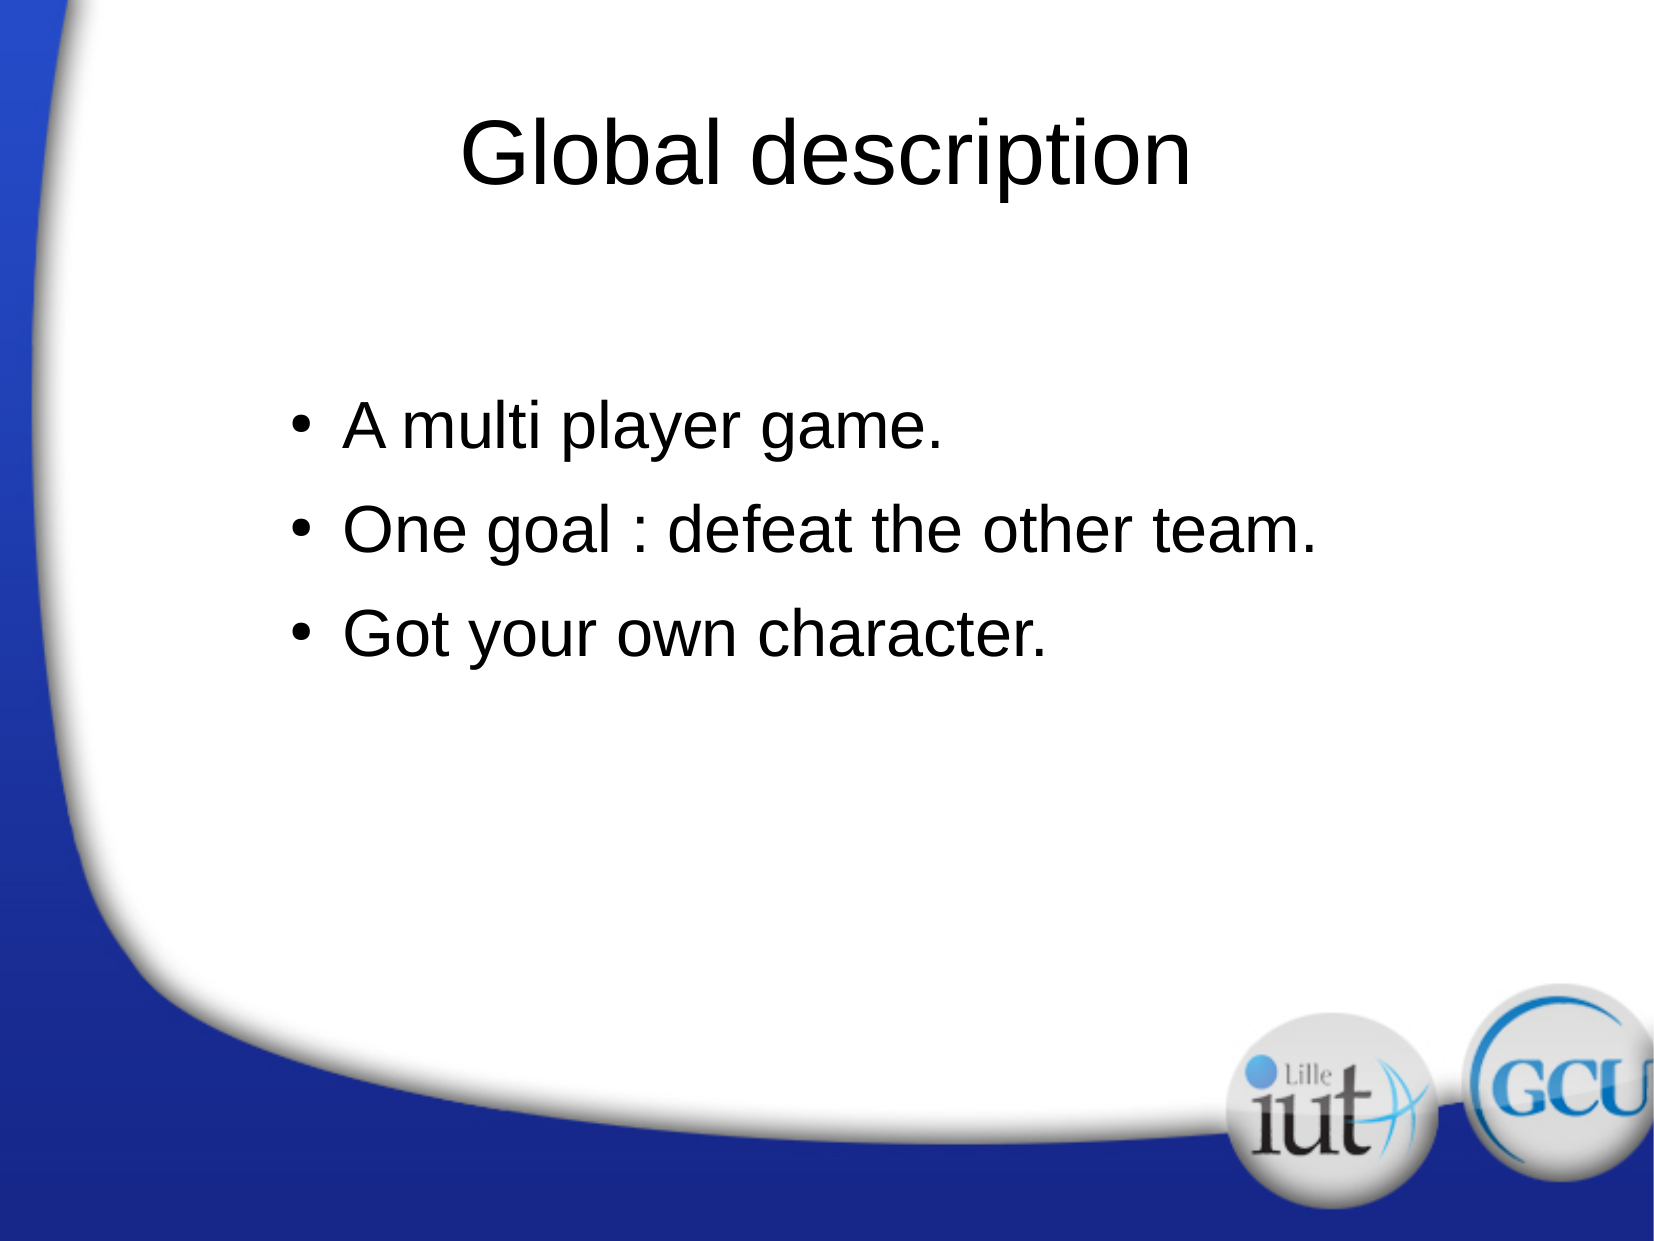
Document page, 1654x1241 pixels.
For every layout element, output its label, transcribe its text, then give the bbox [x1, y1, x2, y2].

title Global description [82, 49, 1571, 257]
picture [0, 0, 1654, 1241]
list A multi player game. One goal : defeat the other team. Got your own character. [271, 283, 1654, 1102]
